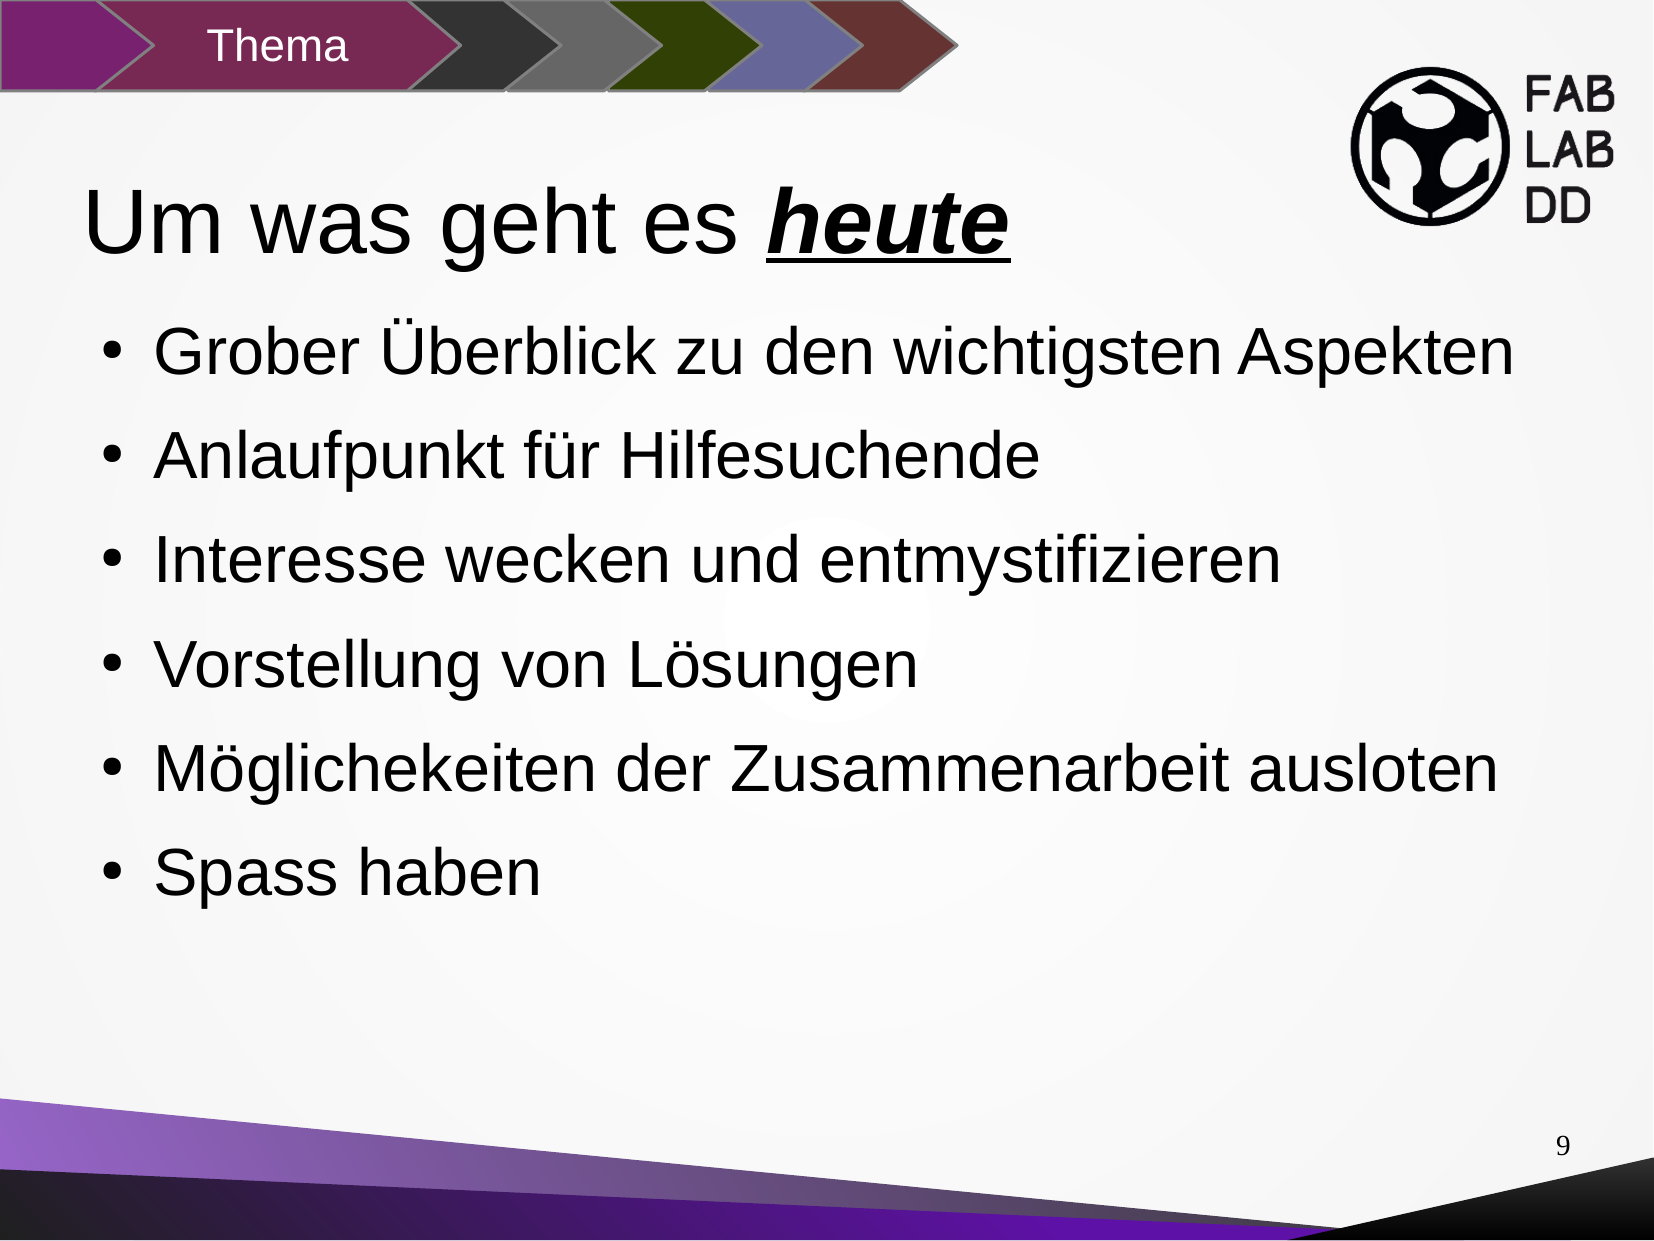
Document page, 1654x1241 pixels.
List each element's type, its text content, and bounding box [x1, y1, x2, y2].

list Grober Überblick zu den wichtigsten Aspekten Anlaufpunkt für Hilfesuchende Interesse wecken und entmystifizieren Vorstellung von Lösungen Möglichekeiten der Zusammenarbeit ausloten Spass haben [82, 313, 1538, 1034]
title Um was geht es heute [82, 118, 1300, 313]
picture [1324, 36, 1642, 257]
text_box [0, 0, 154, 91]
text_box Thema [98, 0, 461, 91]
text_box [409, 0, 958, 91]
